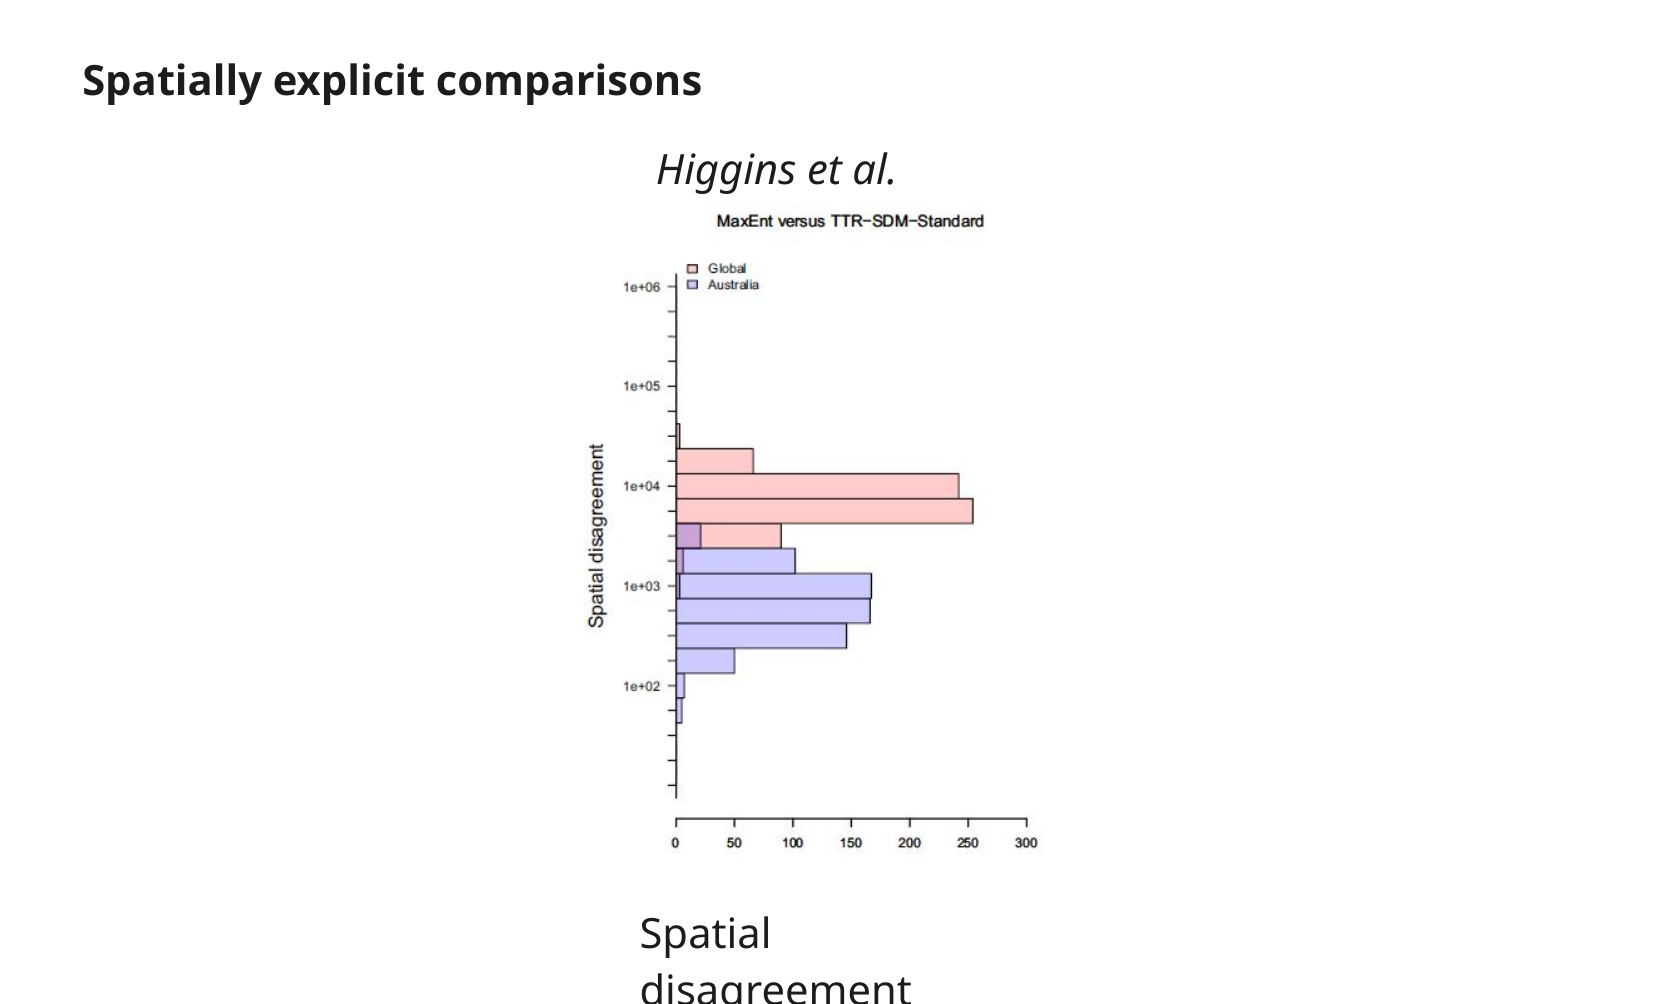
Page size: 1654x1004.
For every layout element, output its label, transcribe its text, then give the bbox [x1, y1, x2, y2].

text_box Higgins et al. (2020) [655, 139, 993, 203]
picture [584, 203, 1064, 871]
text_box Spatially explicit comparisons [82, 51, 1571, 130]
text_box Spatial disagreement [639, 903, 1009, 983]
